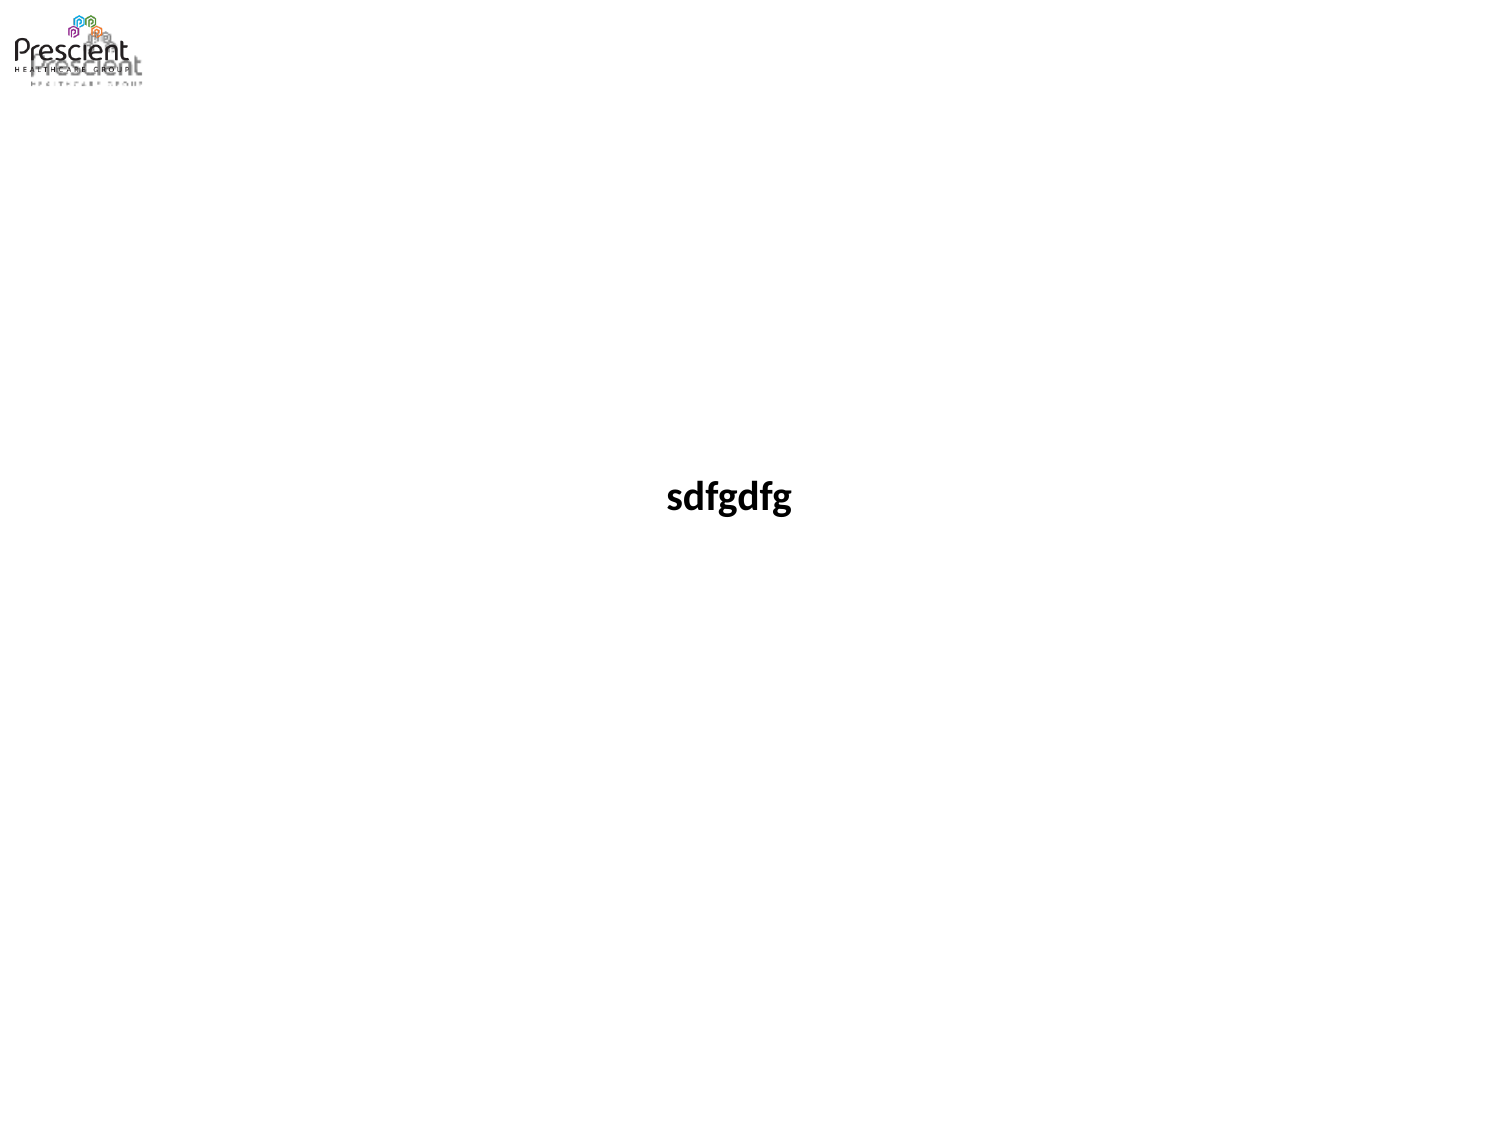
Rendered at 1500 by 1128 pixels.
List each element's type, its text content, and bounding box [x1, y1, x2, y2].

text_box sdfgdfg [265, 468, 1204, 547]
picture [15, 15, 129, 72]
